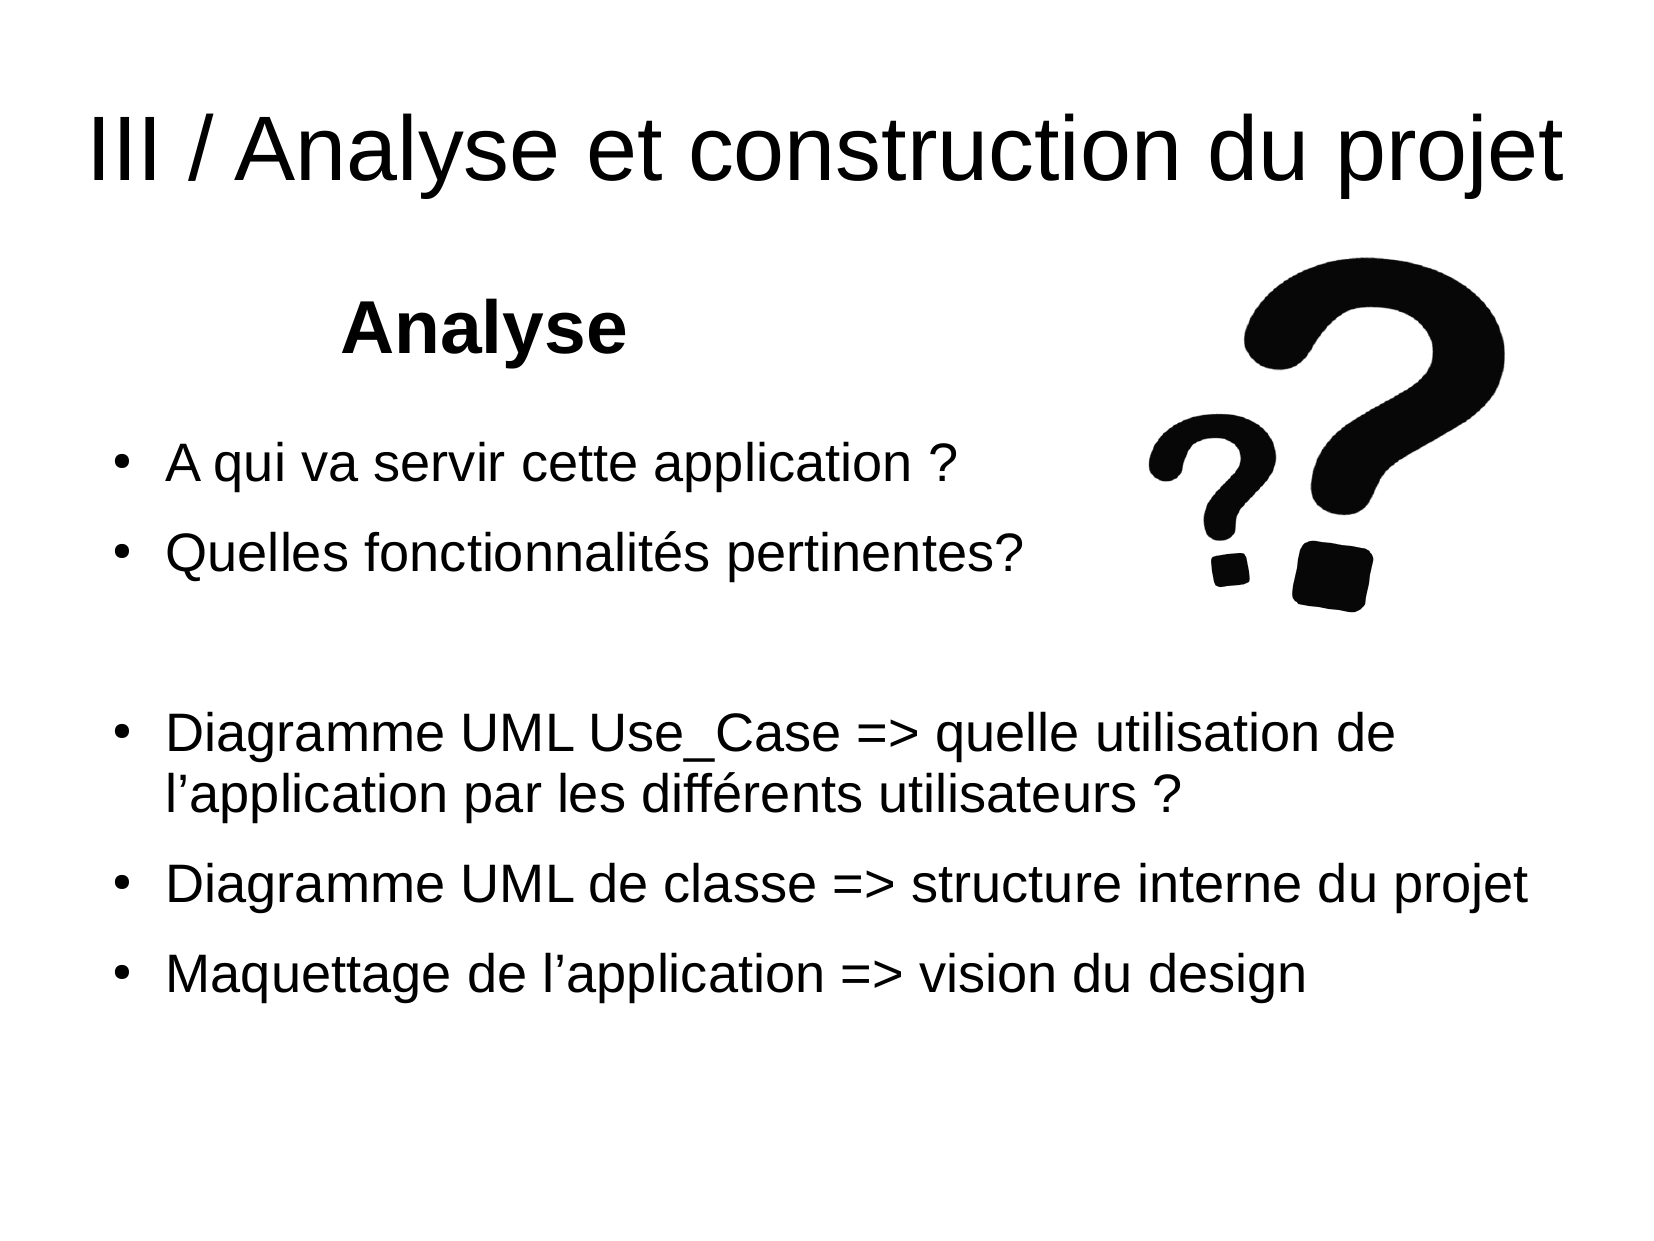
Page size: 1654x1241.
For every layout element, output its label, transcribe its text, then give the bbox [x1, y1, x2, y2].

title III / Analyse et construction du projet [82, 97, 1571, 201]
picture [1110, 251, 1524, 615]
list A qui va servir cette application ? Quelles fonctionnalités pertinentes? Diagramme UML Use_Case => quelle utilisation de l’application par les différents utilisateurs ? Diagramme UML de classe => structure interne du projet Maquettage de l’application => vision du design [94, 342, 1583, 1241]
title Analyse [0, 224, 1229, 432]
